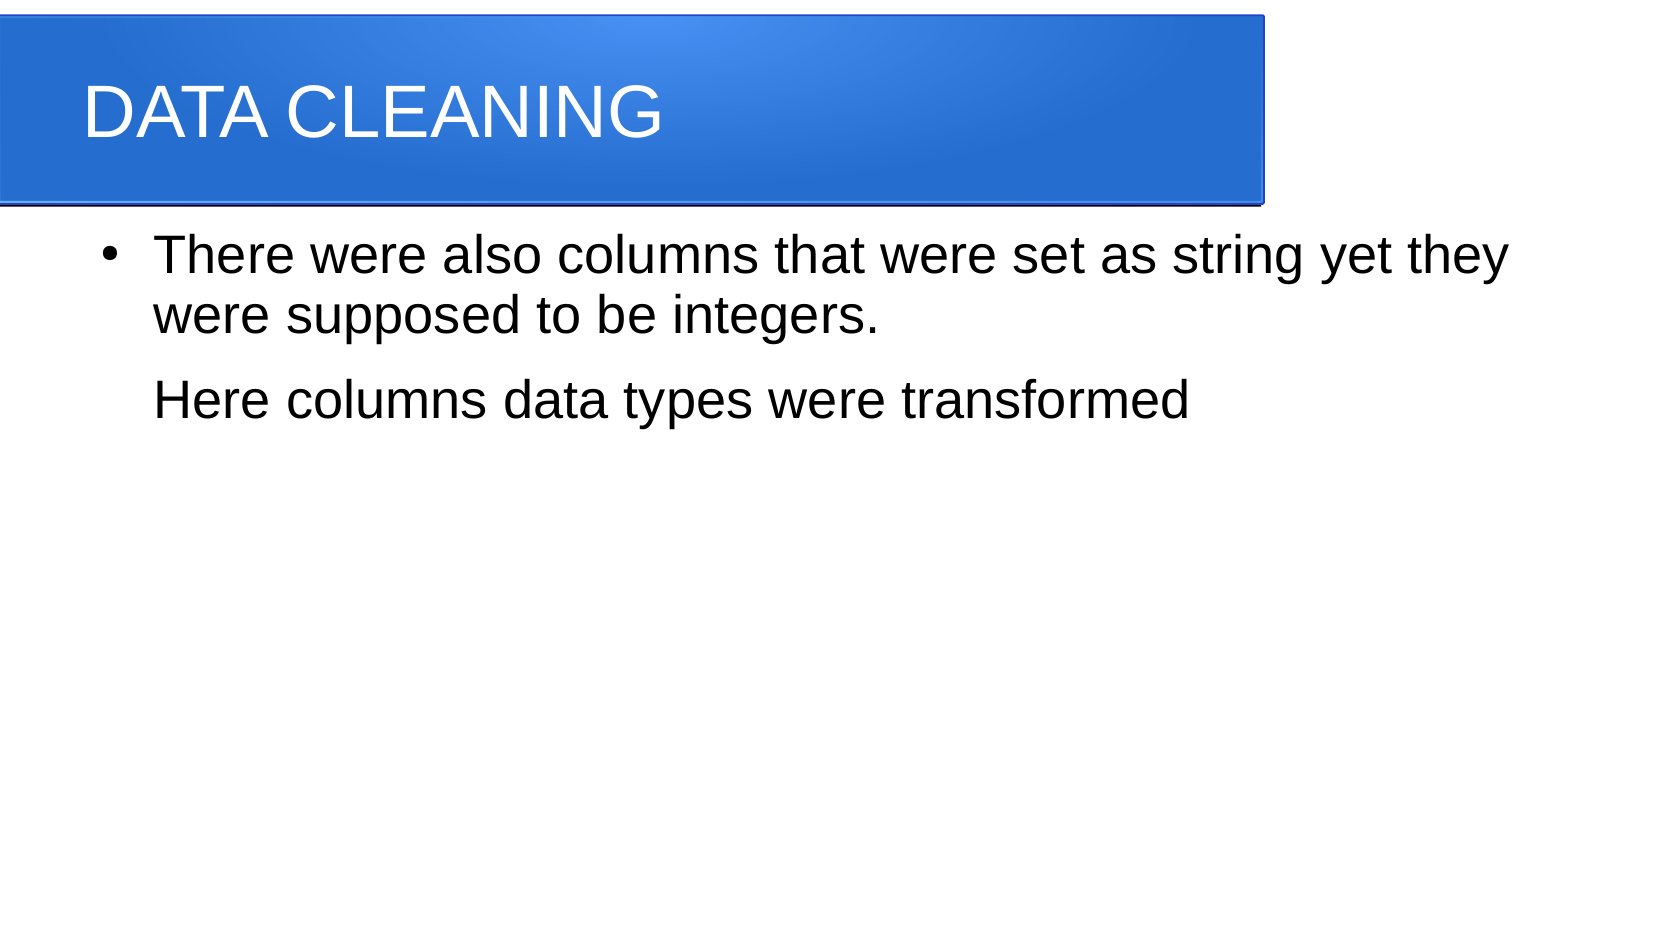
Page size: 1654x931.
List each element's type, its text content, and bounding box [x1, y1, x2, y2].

title DATA CLEANING [82, 35, 1235, 189]
list There were also columns that were set as string yet they were supposed to be integers. Here columns data types were transformed [82, 224, 1571, 764]
